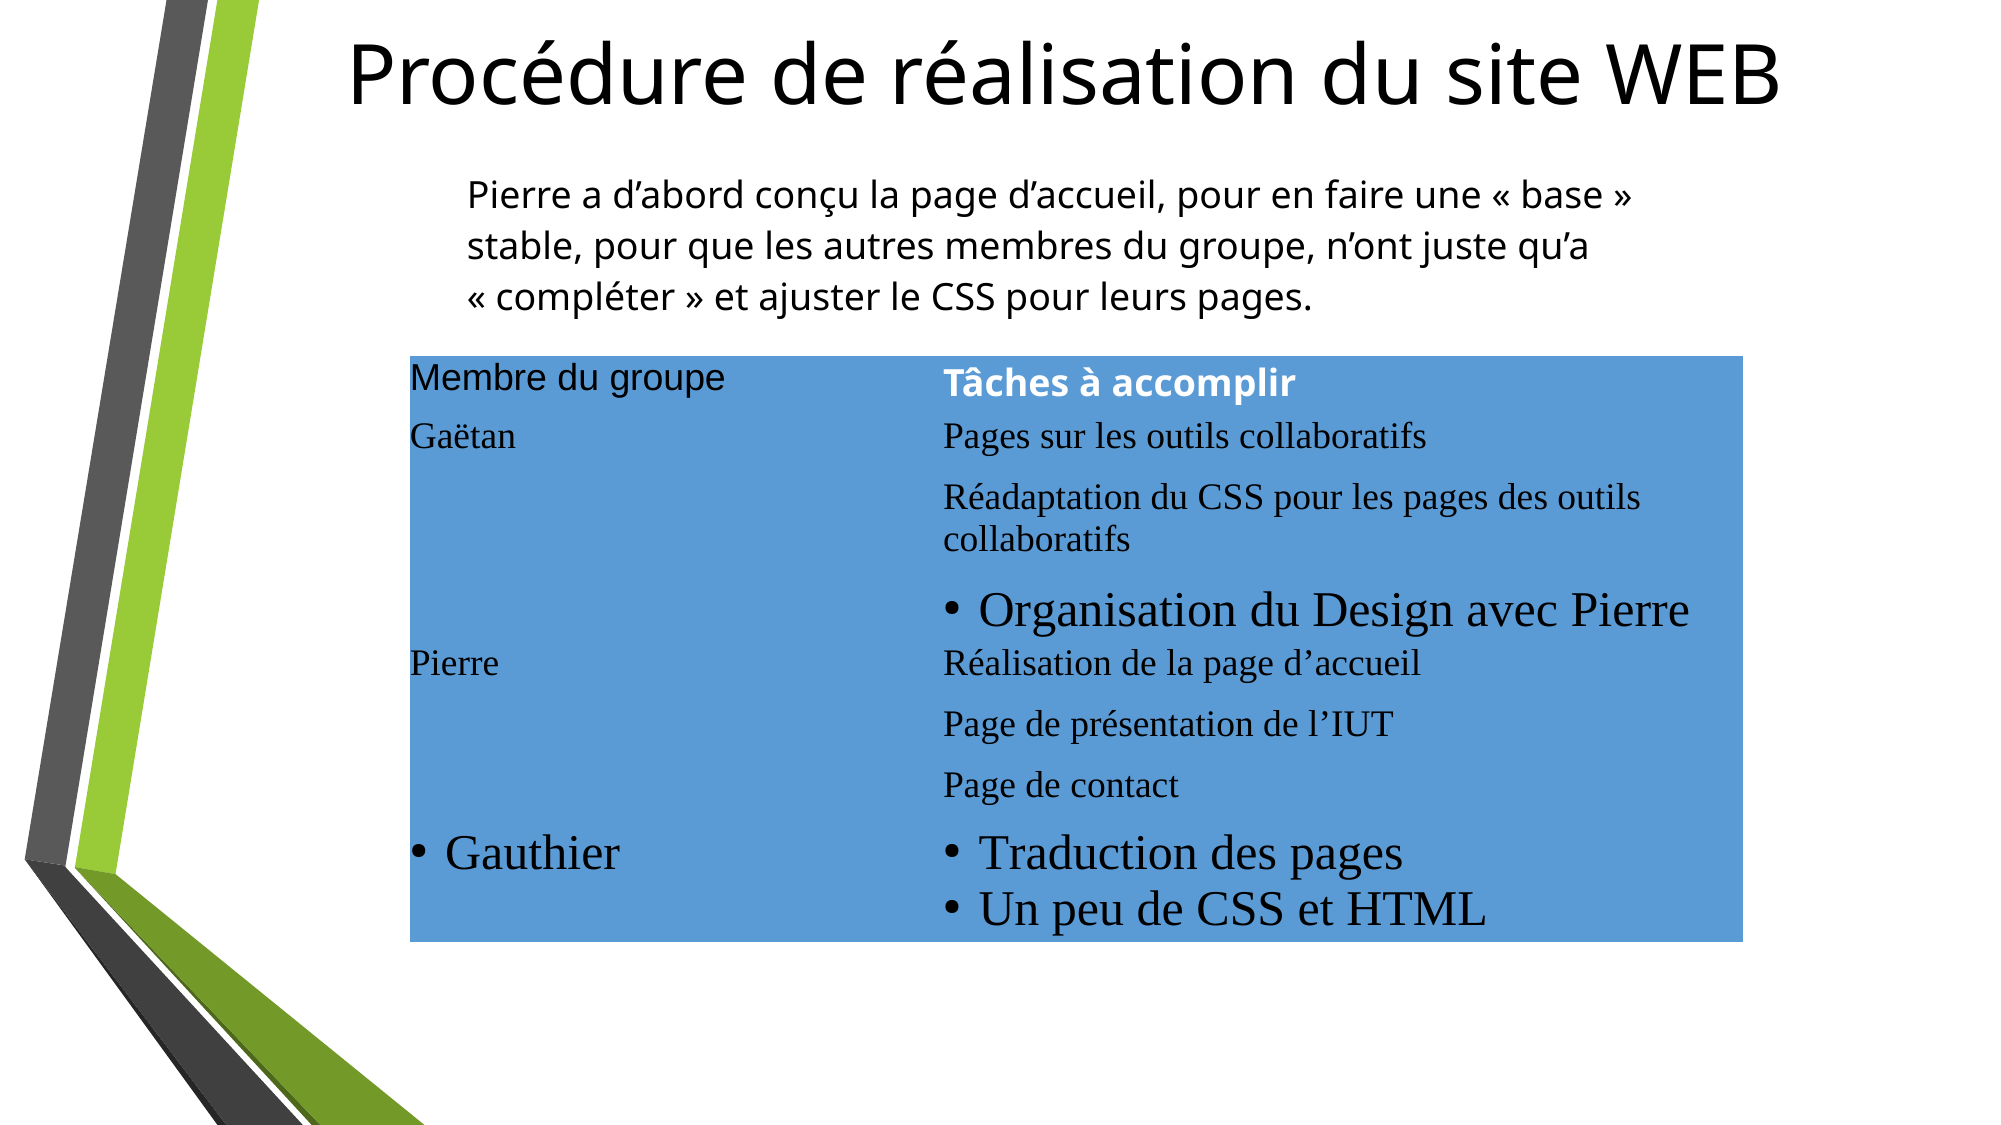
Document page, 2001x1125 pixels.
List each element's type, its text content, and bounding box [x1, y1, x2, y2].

table_cell Gaëtan [410, 415, 943, 642]
table_header Tâches à accomplir [943, 356, 1743, 415]
table_cell Pages sur les outils collaboratifs [943, 415, 1743, 476]
title Procédure de réalisation du site WEB [243, 13, 1887, 161]
table_cell Traduction des pages [943, 825, 1743, 881]
text_box Pierre a d’abord conçu la page d’accueil, pour en faire une « base » stable, pour que les autres membres du groupe, n’ont juste qu’a « compléter » et ajuster le CSS pour leurs pages. [452, 160, 1701, 329]
table_cell Page de contact [943, 764, 1743, 825]
table_cell Gauthier [410, 825, 943, 942]
table_cell Organisation du Design avec Pierre [943, 582, 1743, 642]
table_cell Réadaptation du CSS pour les pages des outils collaboratifs [943, 476, 1743, 582]
table_cell Pierre [410, 642, 943, 825]
table_cell Un peu de CSS et HTML [943, 881, 1743, 942]
table_cell Réalisation de la page d’accueil [943, 642, 1743, 703]
table_cell Page de présentation de l’IUT [943, 703, 1743, 764]
table_header Membre du groupe [410, 356, 943, 415]
